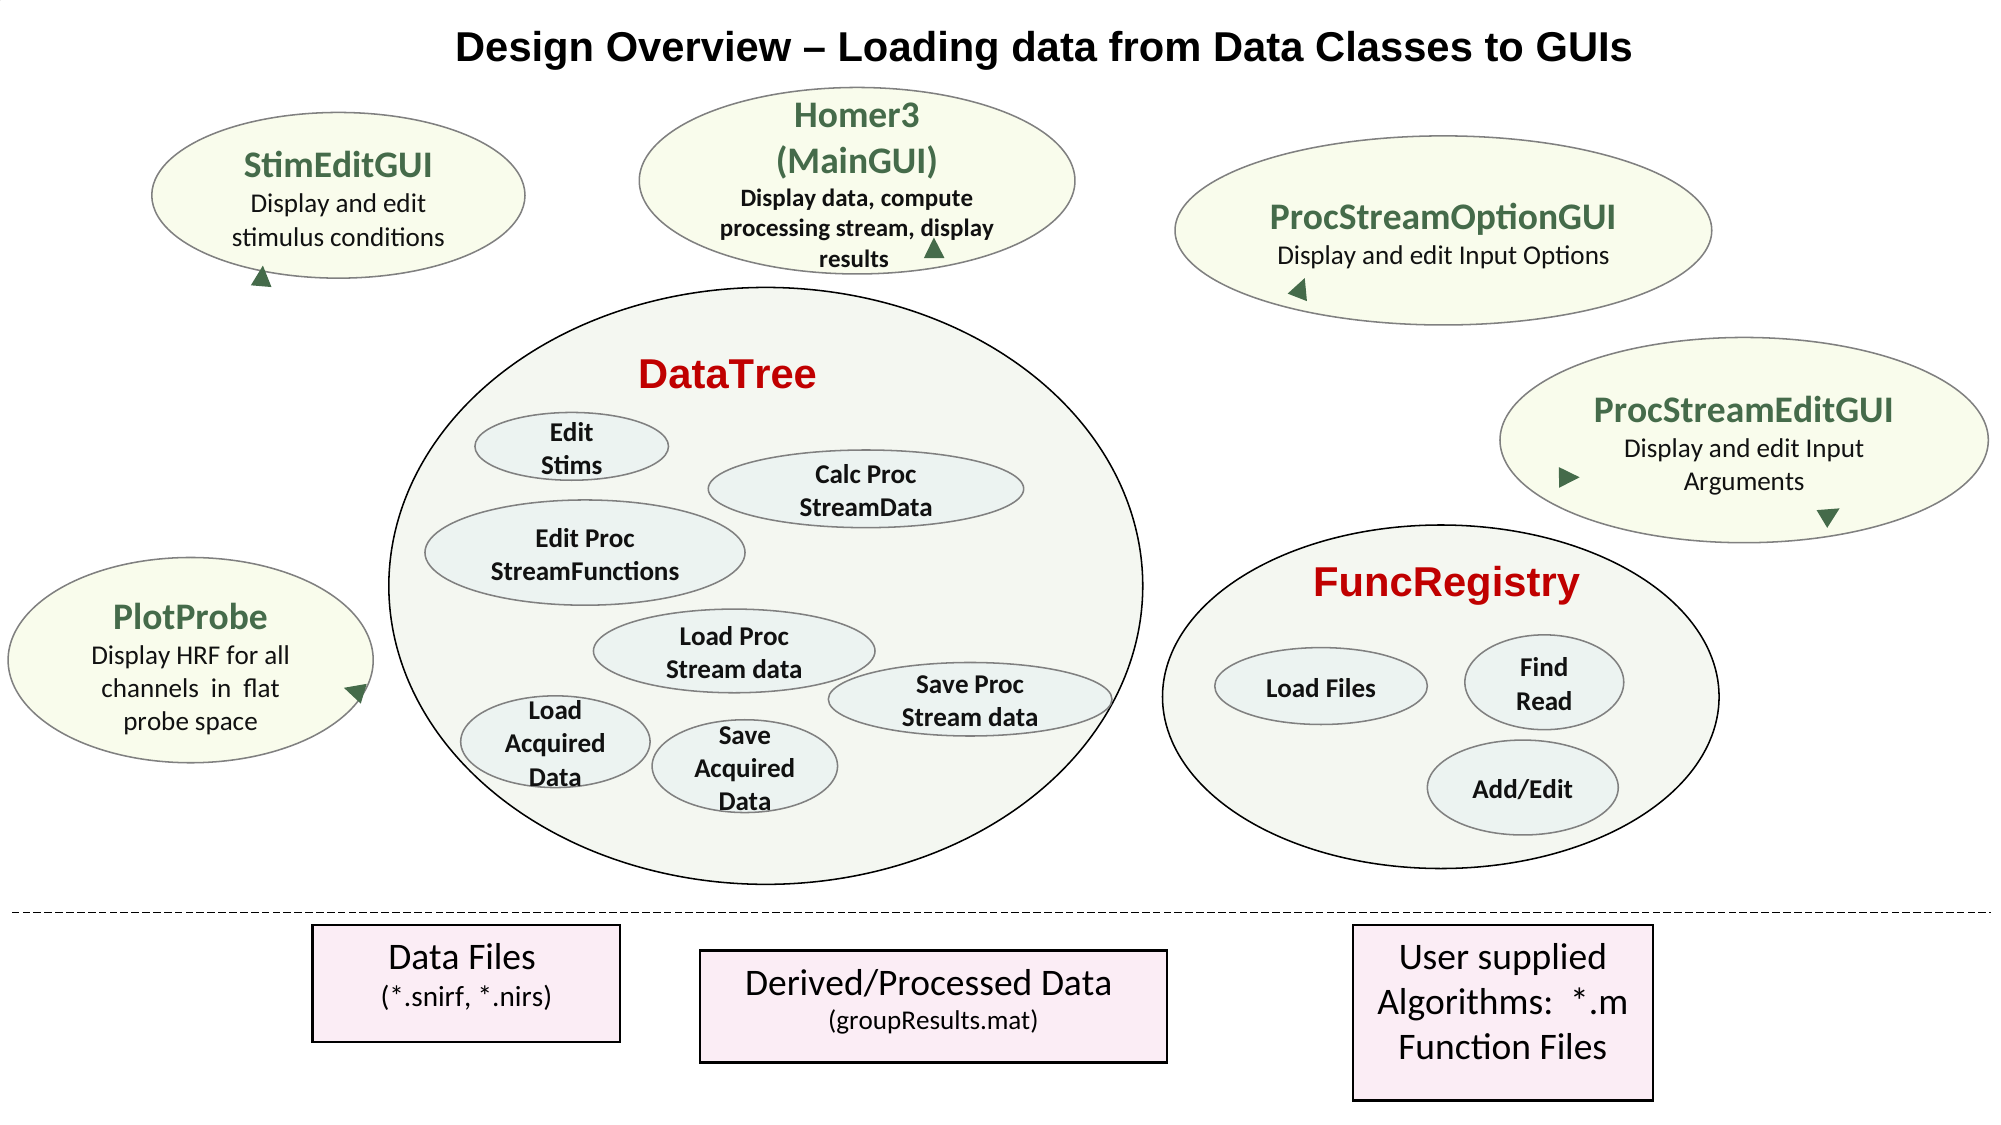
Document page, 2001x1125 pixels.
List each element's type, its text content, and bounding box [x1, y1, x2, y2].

text_box FuncRegistry [1269, 547, 1625, 613]
text_box Load Proc Stream data [593, 609, 876, 693]
text_box Add/Edit [1427, 740, 1619, 835]
text_box Save Proc Stream data [828, 662, 1113, 737]
text_box Design Overview – Loading data from Data Classes to GUIs [350, 11, 1751, 78]
text_box Edit Stims [474, 412, 669, 481]
text_box DataTree [549, 339, 906, 405]
text_box ProcStreamEditGUI Display and edit Input Arguments [1500, 337, 1989, 543]
text_box Homer3 (MainGUI) Display data, compute processing stream, display results [639, 87, 1075, 274]
text_box Calc Proc StreamData [708, 450, 1024, 528]
text_box PlotProbe Display HRF for all channels in flat probe space [8, 557, 374, 763]
text_box Load Files [1214, 647, 1428, 725]
text_box Edit Proc StreamFunctions [424, 499, 746, 606]
text_box Data Files (*.snirf, *.nirs) [314, 926, 619, 1041]
text_box [1162, 561, 1720, 869]
text_box [388, 287, 1143, 885]
text_box Load Acquired Data [460, 695, 651, 788]
text_box [1304, 525, 1578, 547]
text_box Derived/Processed Data (groupResults.mat) [701, 952, 1166, 1061]
text_box Save Acquired Data [652, 719, 838, 813]
text_box Find Read [1464, 634, 1624, 730]
text_box StimEditGUI Display and edit stimulus conditions [151, 112, 526, 279]
text_box User supplied Algorithms: *.m Function Files [1354, 926, 1652, 1099]
text_box ProcStreamOptionGUI Display and edit Input Options [1175, 135, 1712, 325]
